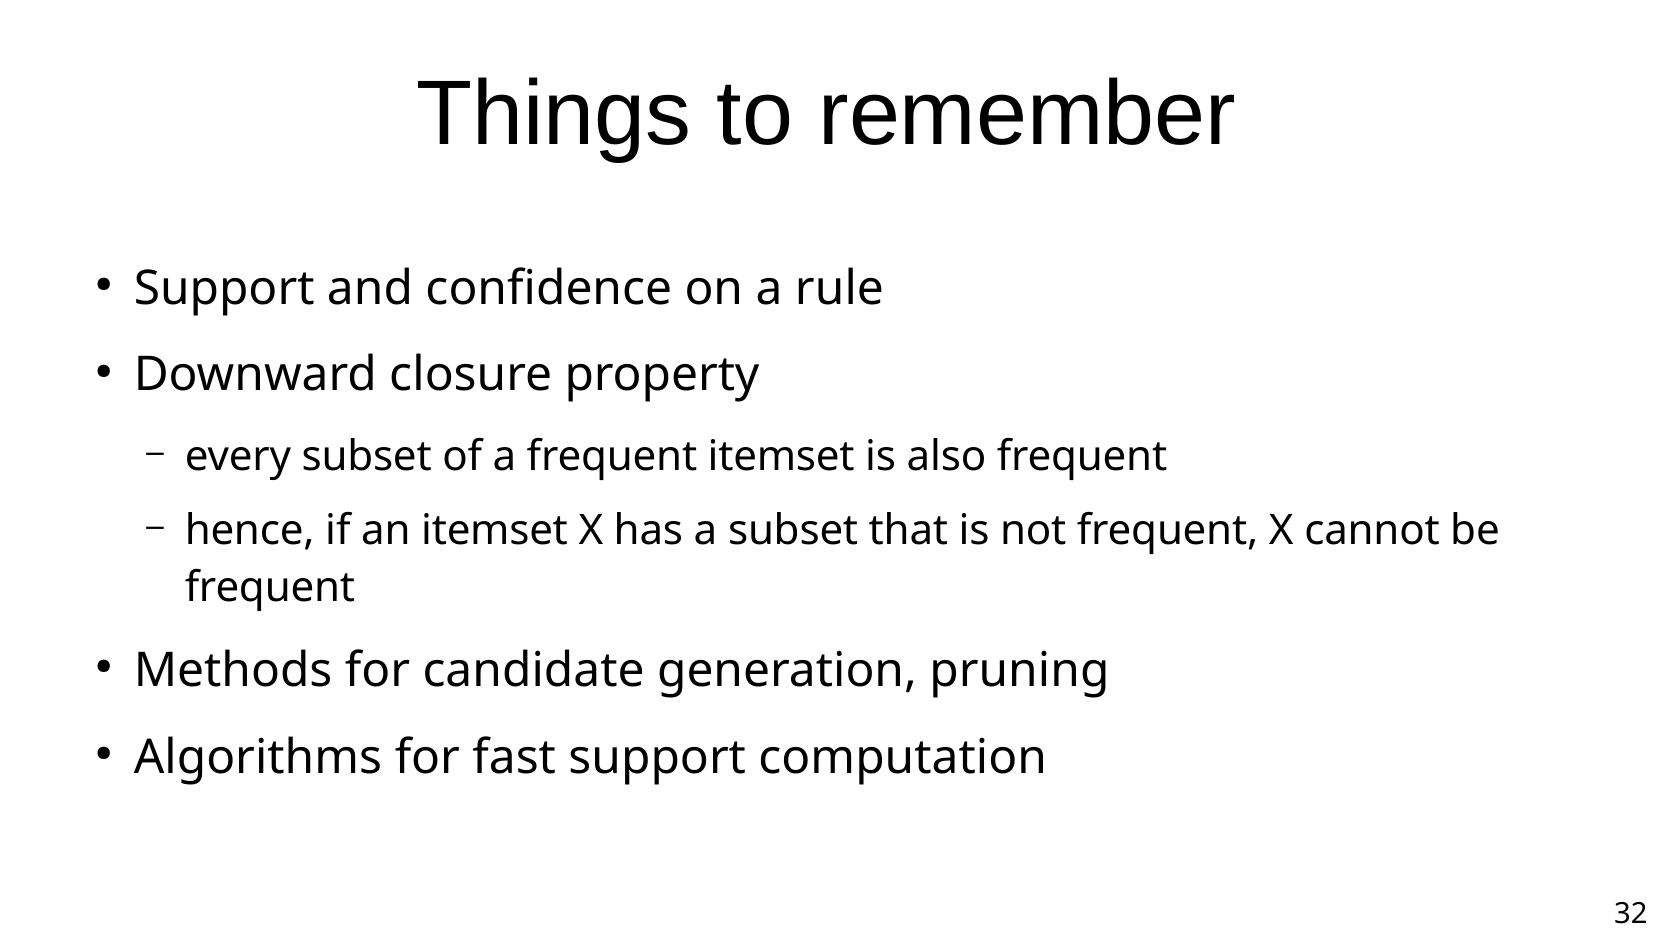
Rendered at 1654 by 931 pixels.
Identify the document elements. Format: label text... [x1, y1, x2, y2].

list Support and confidence on a rule Downward closure property every subset of a frequent itemset is also frequent hence, if an itemset X has a subset that is not frequent, X cannot be frequent Methods for candidate generation, pruning Algorithms for fast support computation [82, 253, 1571, 793]
title Things to remember [82, 1, 1571, 226]
